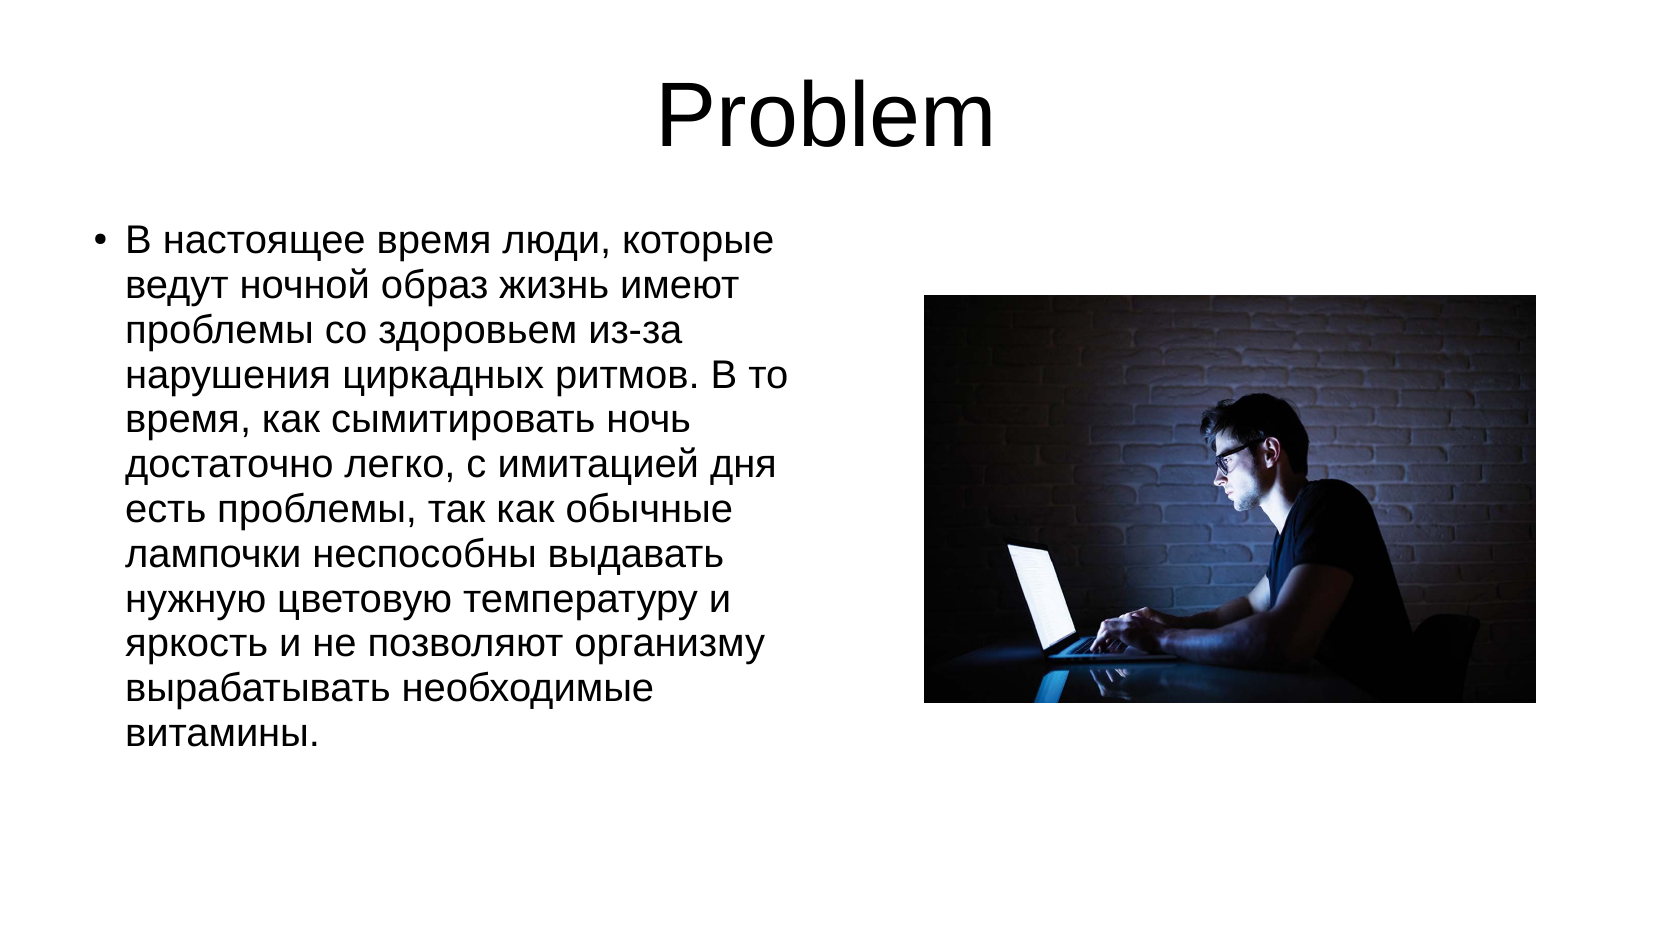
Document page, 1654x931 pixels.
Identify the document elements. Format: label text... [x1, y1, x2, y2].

title Problem [82, 37, 1571, 193]
list В настоящее время люди, которые ведут ночной образ жизнь имеют проблемы со здоровьем из-за нарушения циркадных ритмов. В то время, как сымитировать ночь достаточно легко, с имитацией дня есть проблемы, так как обычные лампочки неспособны выдавать нужную цветовую температуру и яркость и не позволяют организму вырабатывать необходимые витамины. [82, 217, 827, 758]
picture [924, 295, 1536, 703]
